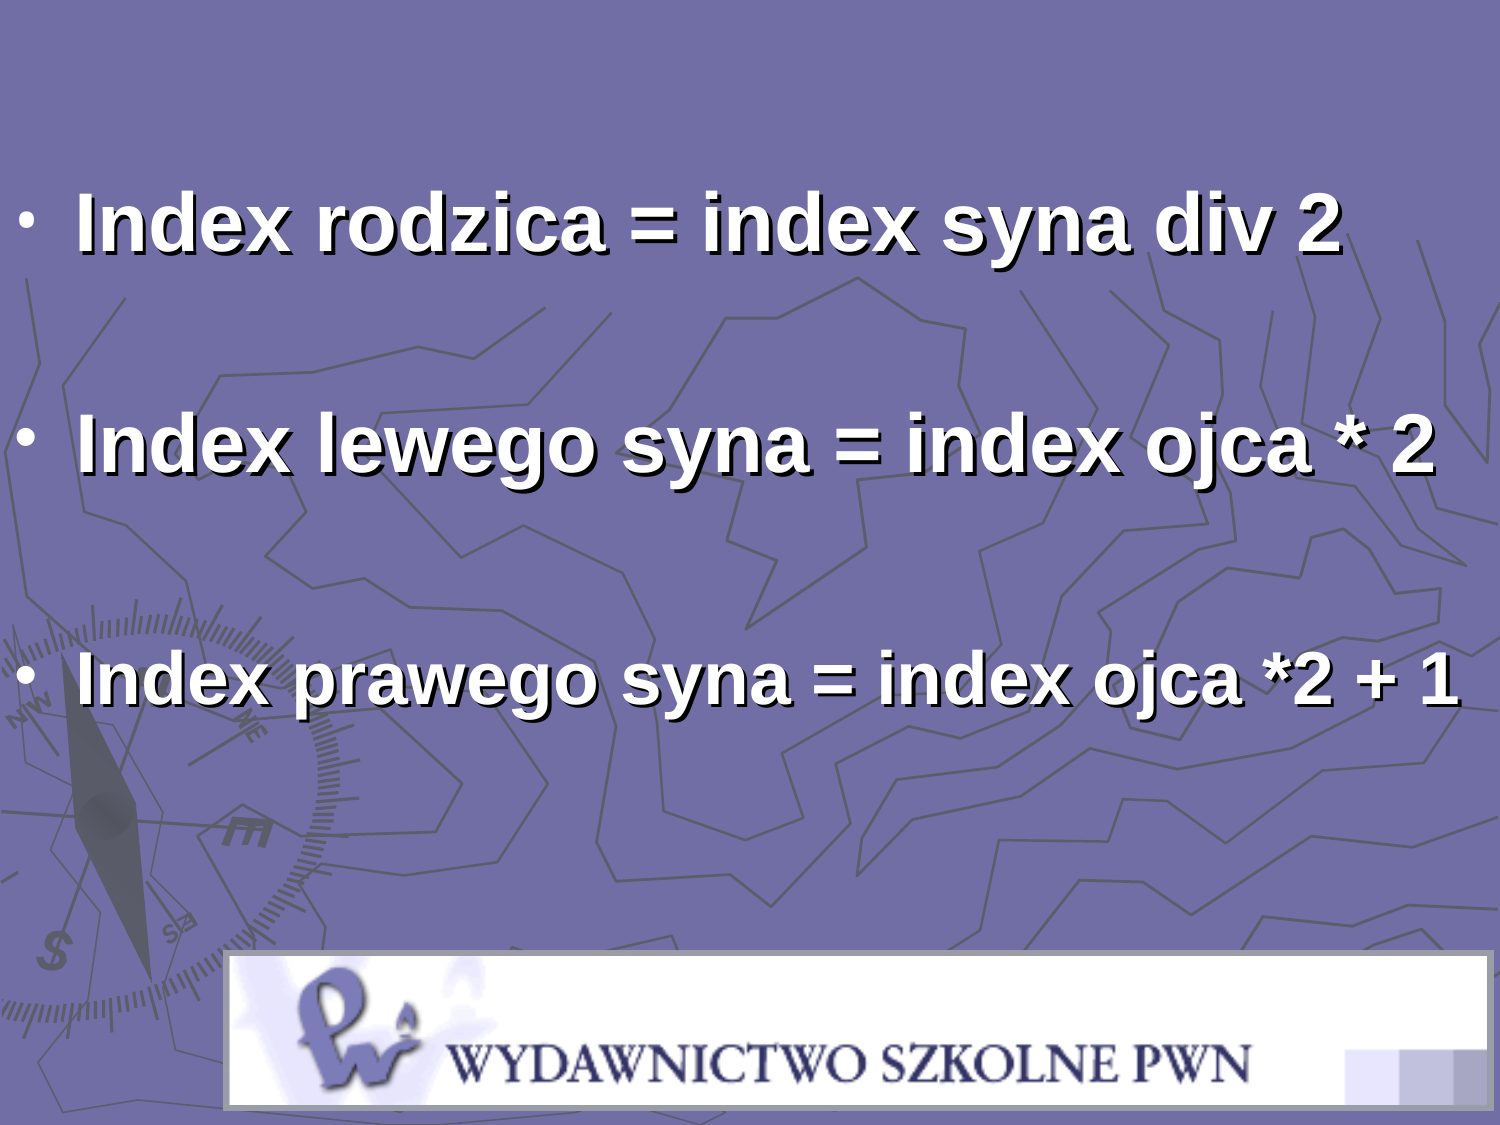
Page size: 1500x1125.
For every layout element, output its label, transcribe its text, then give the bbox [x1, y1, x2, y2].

text_box Index prawego syna = index ojca *2 + 1 [0, 621, 1500, 728]
text_box Index rodzica = index syna div 2 [0, 160, 1500, 277]
picture [229, 956, 1487, 1105]
text_box Index lewego syna = index ojca * 2 [0, 373, 1500, 609]
